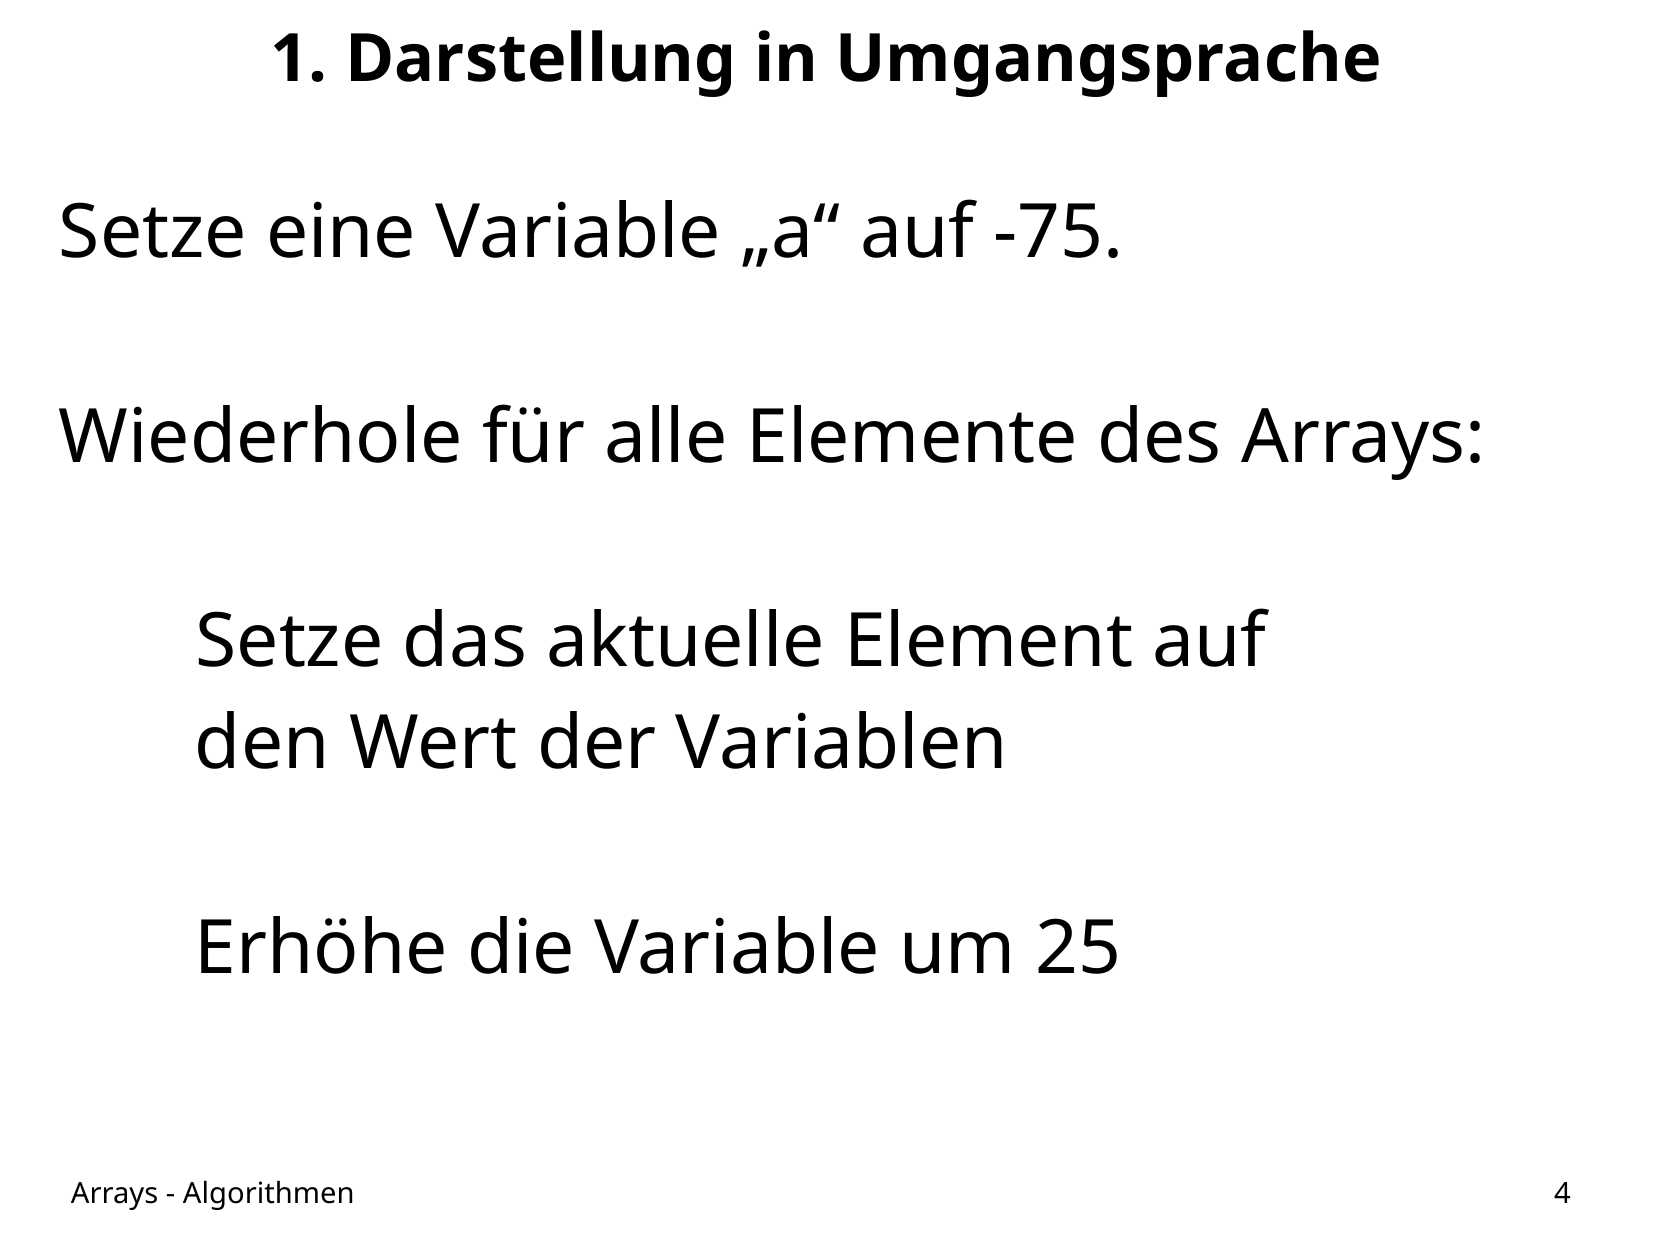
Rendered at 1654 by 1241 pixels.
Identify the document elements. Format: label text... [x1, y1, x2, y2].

title 1. Darstellung in Umgangsprache [0, 5, 1654, 107]
list Setze eine Variable „a“ auf -75. Wiederhole für alle Elemente des Arrays: Setze das aktuelle Element auf den Wert der Variablen Erhöhe die Variable um 25 [59, 177, 1630, 1146]
